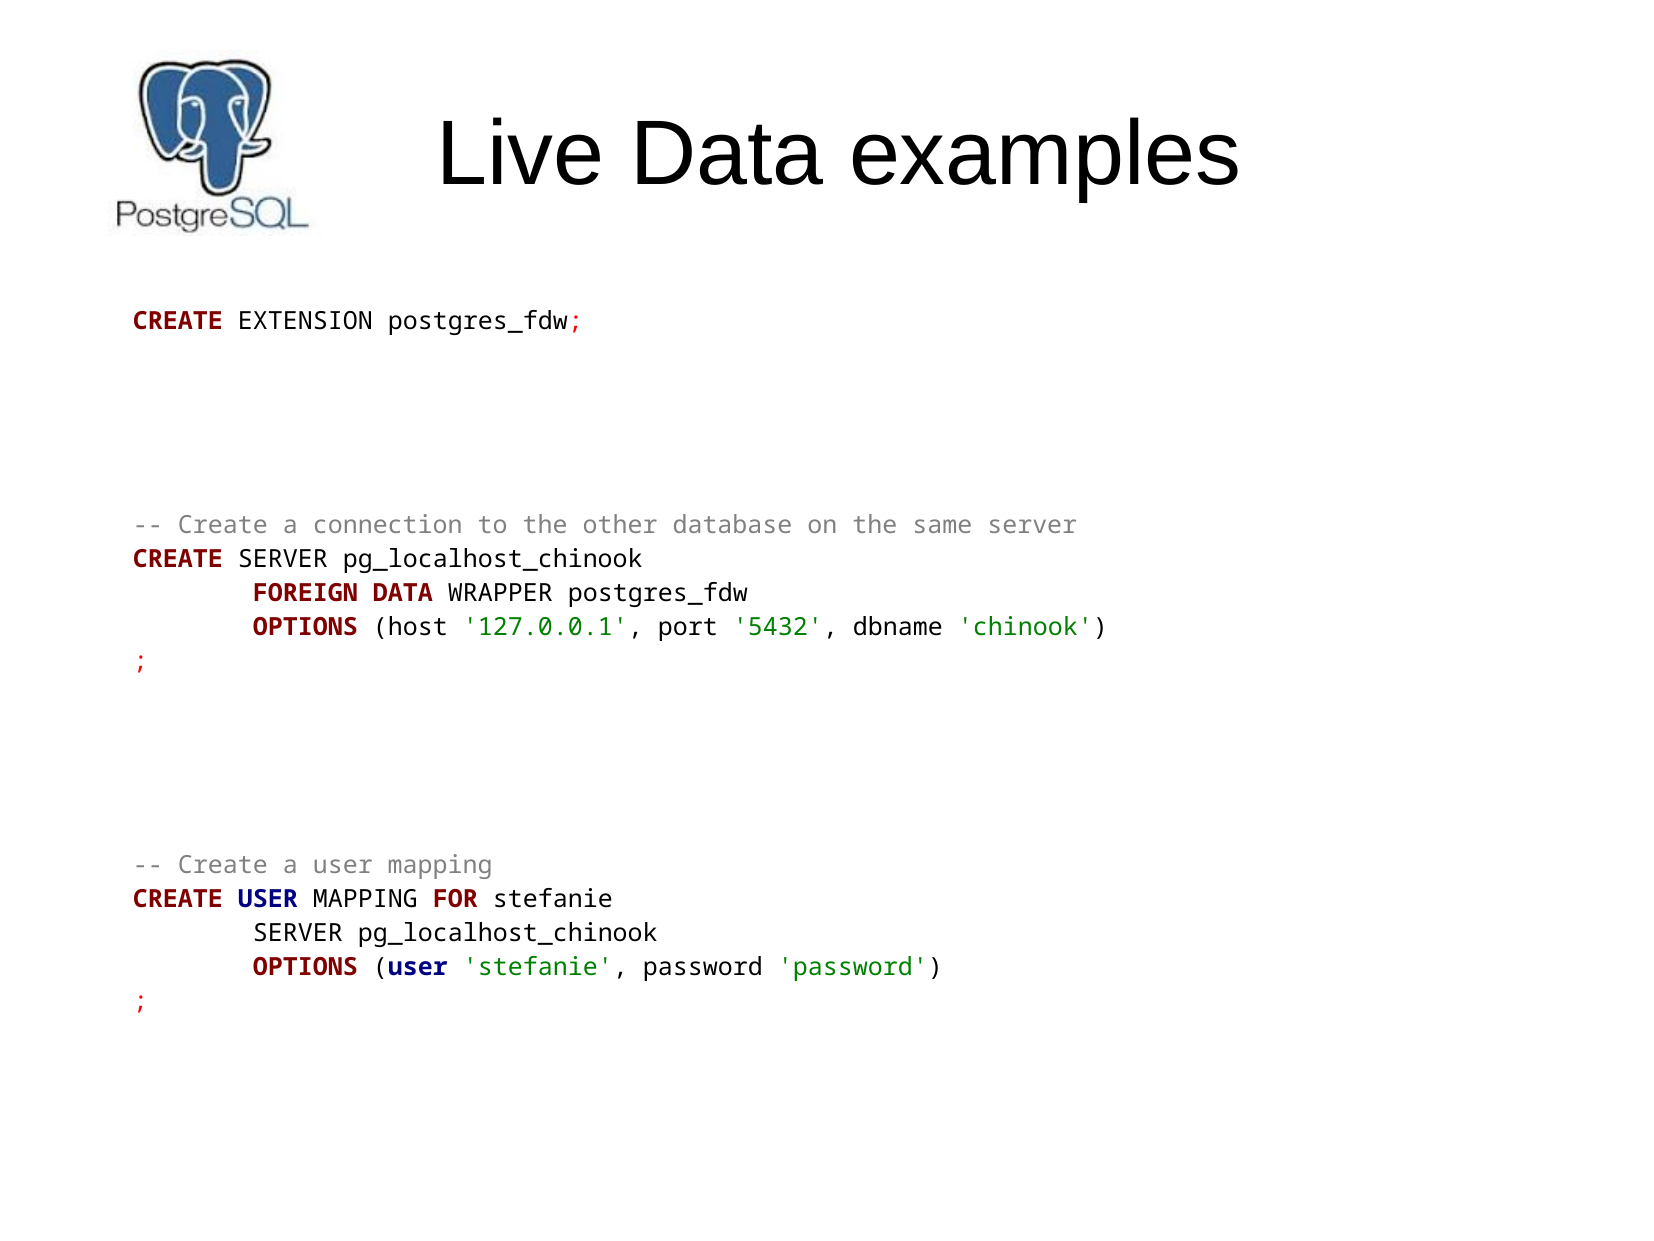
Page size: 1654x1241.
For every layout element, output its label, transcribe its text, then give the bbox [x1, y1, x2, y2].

text_box CREATE EXTENSION postgres_fdw; -- Create a connection to the other database on the same server CREATE SERVER pg_localhost_chinook FOREIGN DATA WRAPPER postgres_fdw OPTIONS (host '127.0.0.1', port '5432', dbname 'chinook') ; -- Create a user mapping CREATE USER MAPPING FOR stefanie SERVER pg_localhost_chinook OPTIONS (user 'stefanie', password 'password') ; [118, 295, 1123, 926]
picture [58, 50, 356, 237]
list [82, 290, 1538, 1010]
title Live Data examples [82, 49, 1571, 257]
